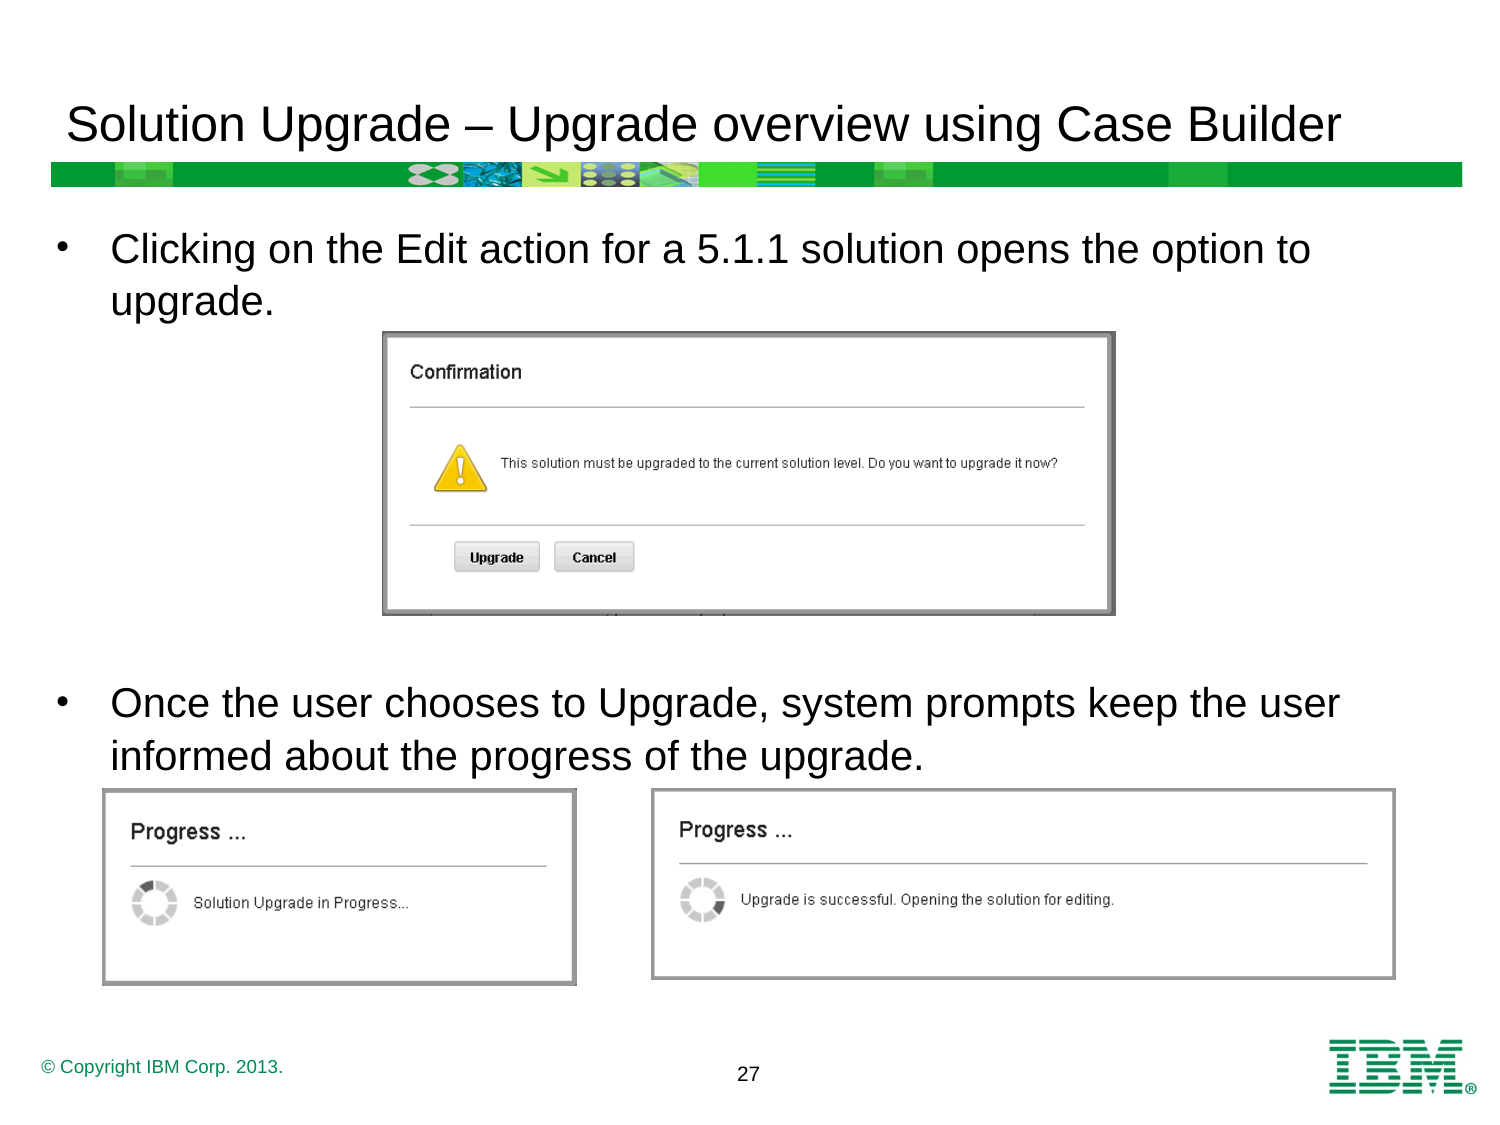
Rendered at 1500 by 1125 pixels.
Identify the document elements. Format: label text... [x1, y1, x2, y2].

picture [651, 788, 1396, 980]
list Clicking on the Edit action for a 5.1.1 solution opens the option to upgrade. Once the user chooses to Upgrade, system prompts keep the user informed about the progress of the upgrade. [40, 211, 1478, 1006]
picture [1327, 1037, 1479, 1096]
picture [102, 788, 577, 986]
picture [382, 331, 1116, 616]
title Solution Upgrade – Upgrade overview using Case Builder [50, 82, 1459, 159]
picture [50, 161, 1463, 189]
